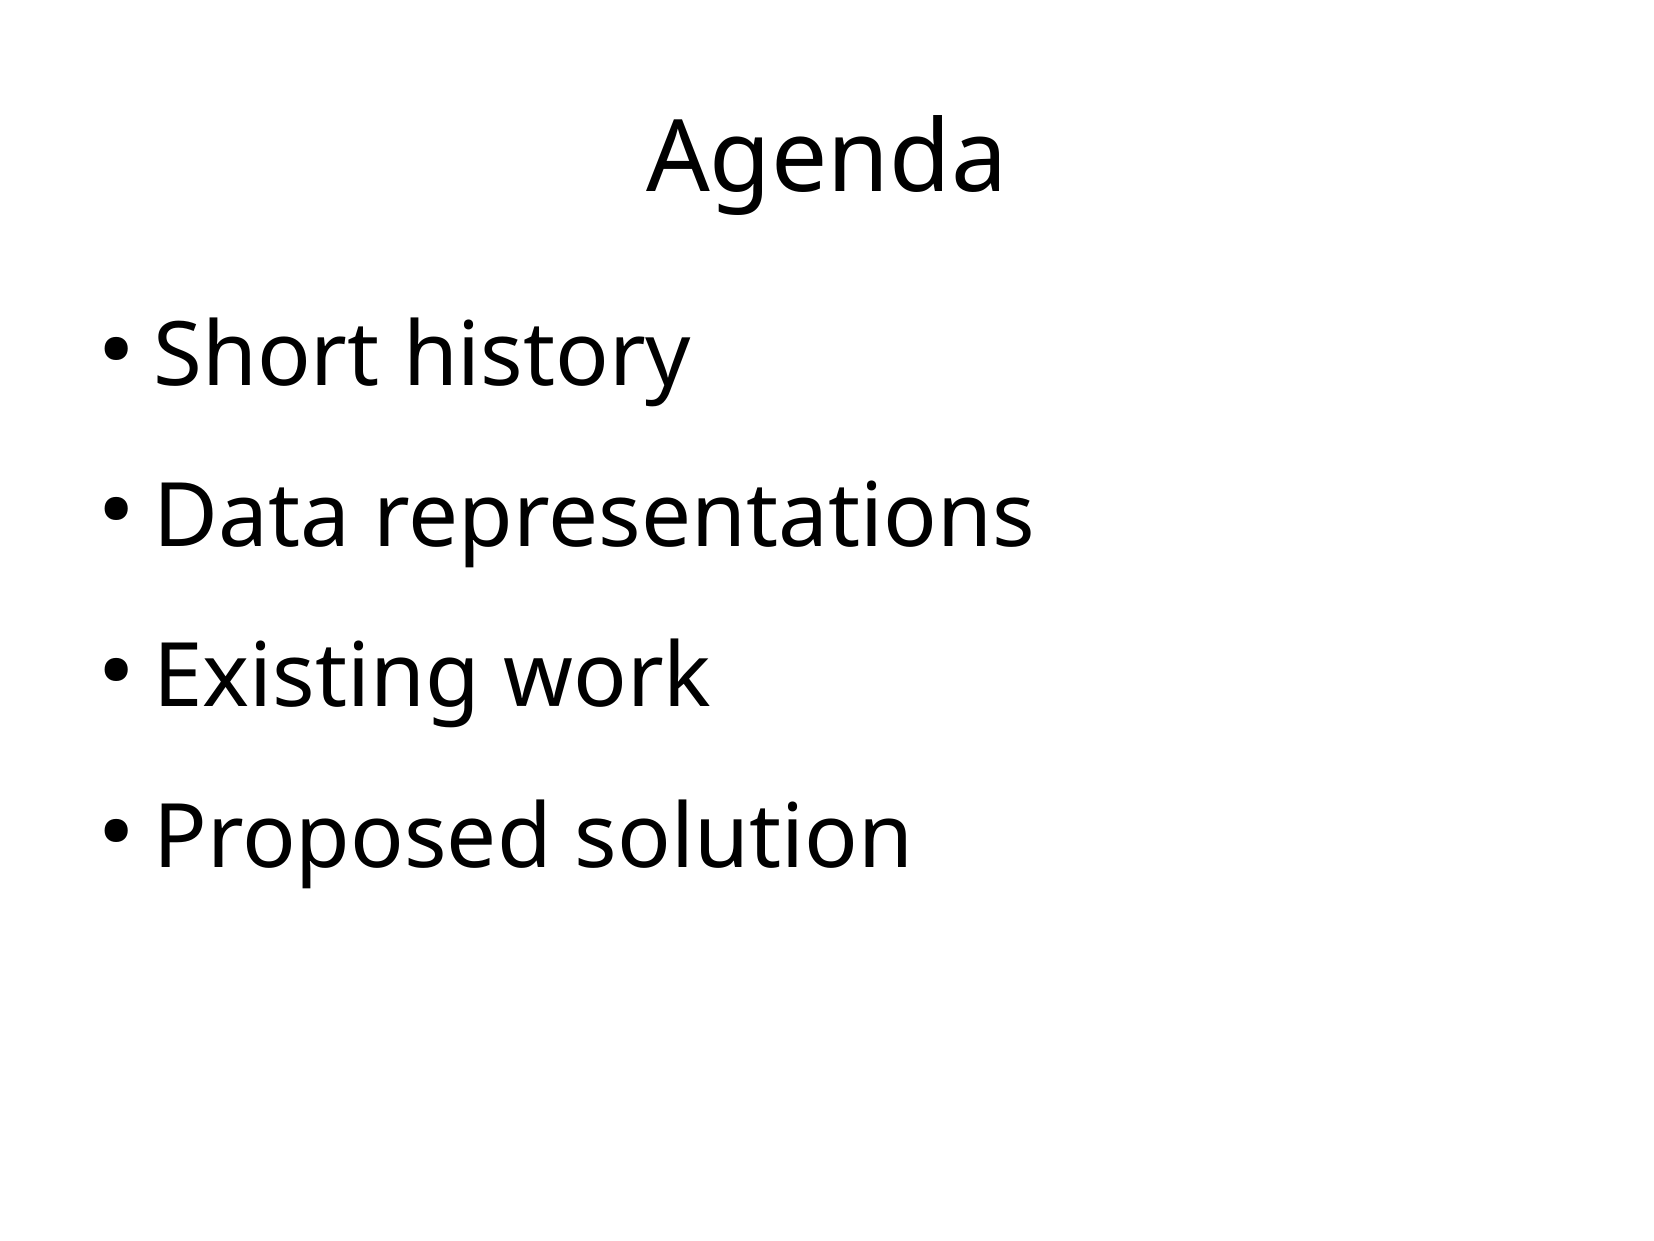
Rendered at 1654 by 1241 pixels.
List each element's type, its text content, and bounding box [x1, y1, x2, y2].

list Short history Data representations Existing work Proposed solution [82, 290, 1571, 1010]
title Agenda [82, 41, 1571, 264]
